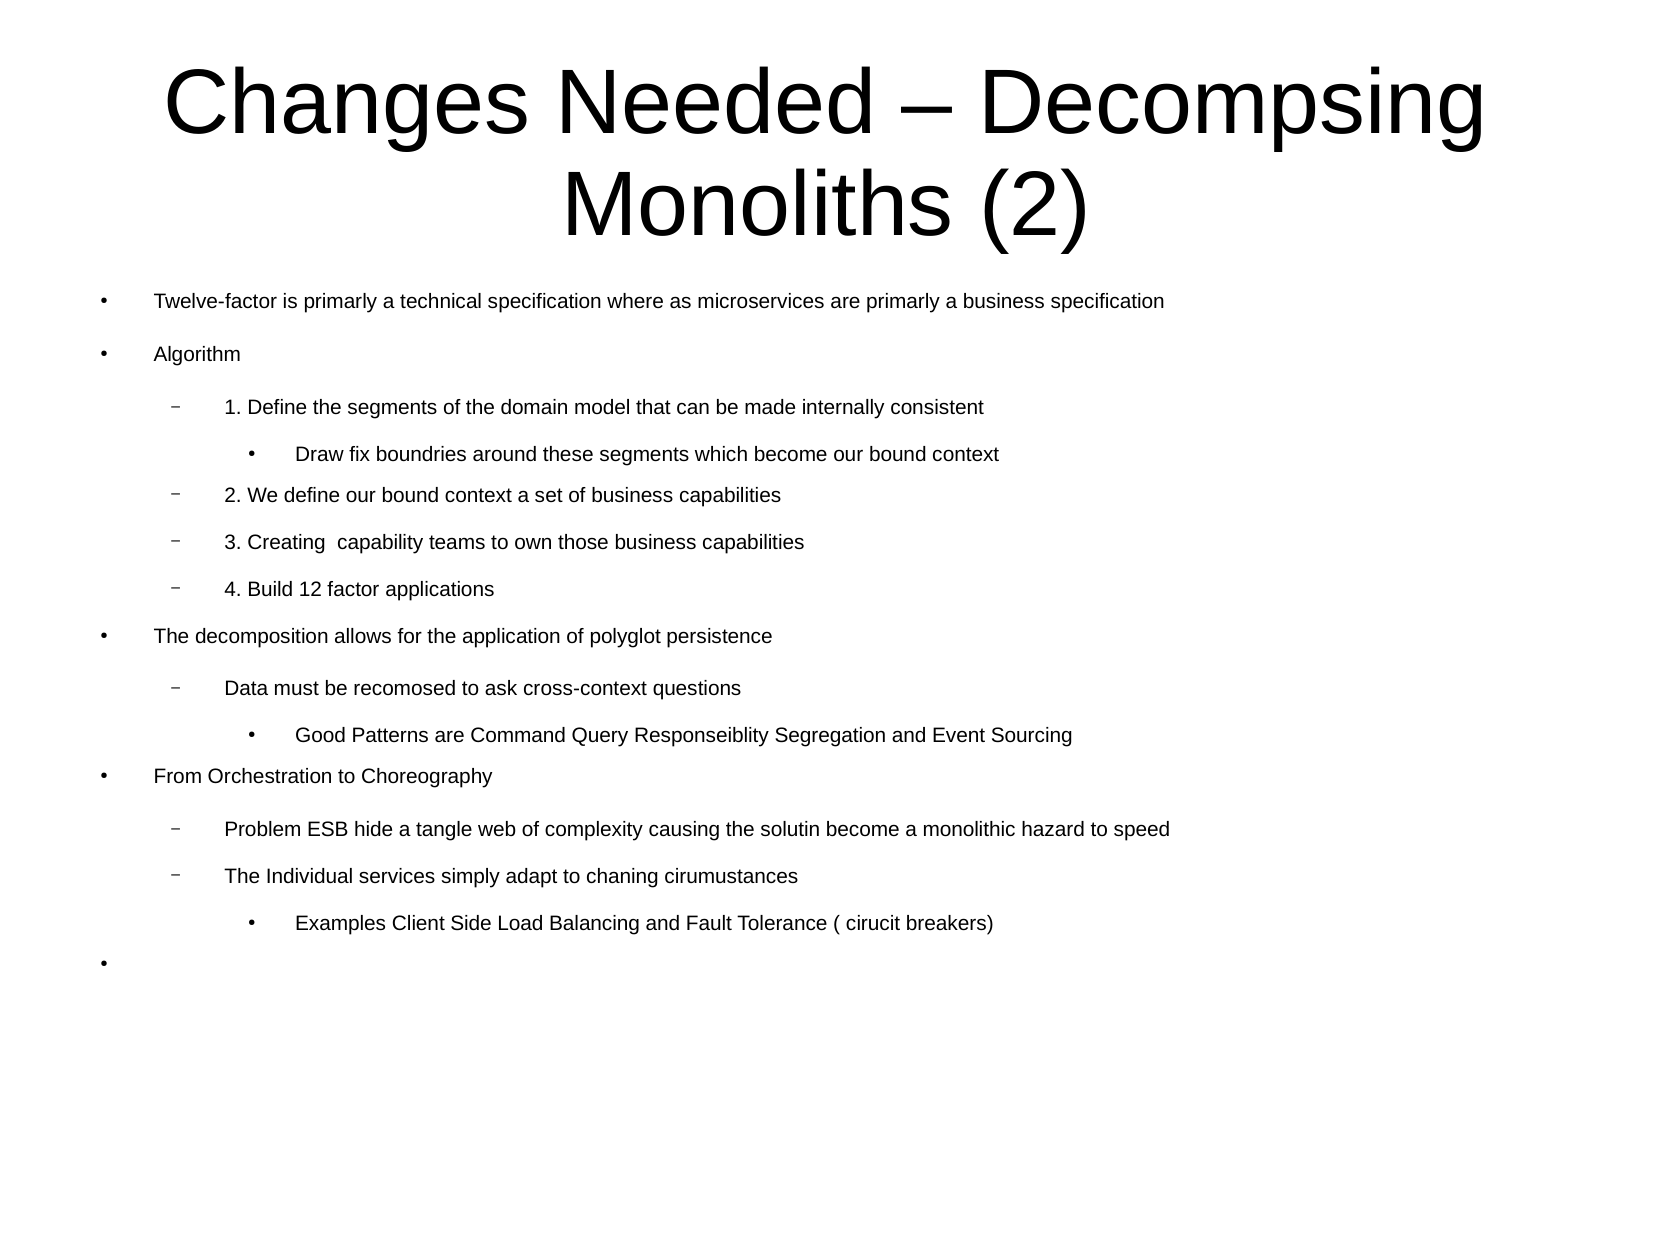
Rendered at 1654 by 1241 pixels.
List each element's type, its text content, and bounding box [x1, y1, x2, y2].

list Twelve-factor is primarly a technical specification where as microservices are primarly a business specification Algorithm 1. Define the segments of the domain model that can be made internally consistent Draw fix boundries around these segments which become our bound context 2. We define our bound context a set of business capabilities 3. Creating capability teams to own those business capabilities 4. Build 12 factor applications The decomposition allows for the application of polyglot persistence Data must be recomosed to ask cross-context questions Good Patterns are Command Query Responseiblity Segregation and Event Sourcing From Orchestration to Choreography Problem ESB hide a tangle web of complexity causing the solutin become a monolithic hazard to speed The Individual services simply adapt to chaning cirumustances Examples Client Side Load Balancing and Fault Tolerance ( cirucit breakers) [82, 290, 1571, 1216]
title Changes Needed – Decompsing Monoliths (2) [82, 49, 1571, 257]
